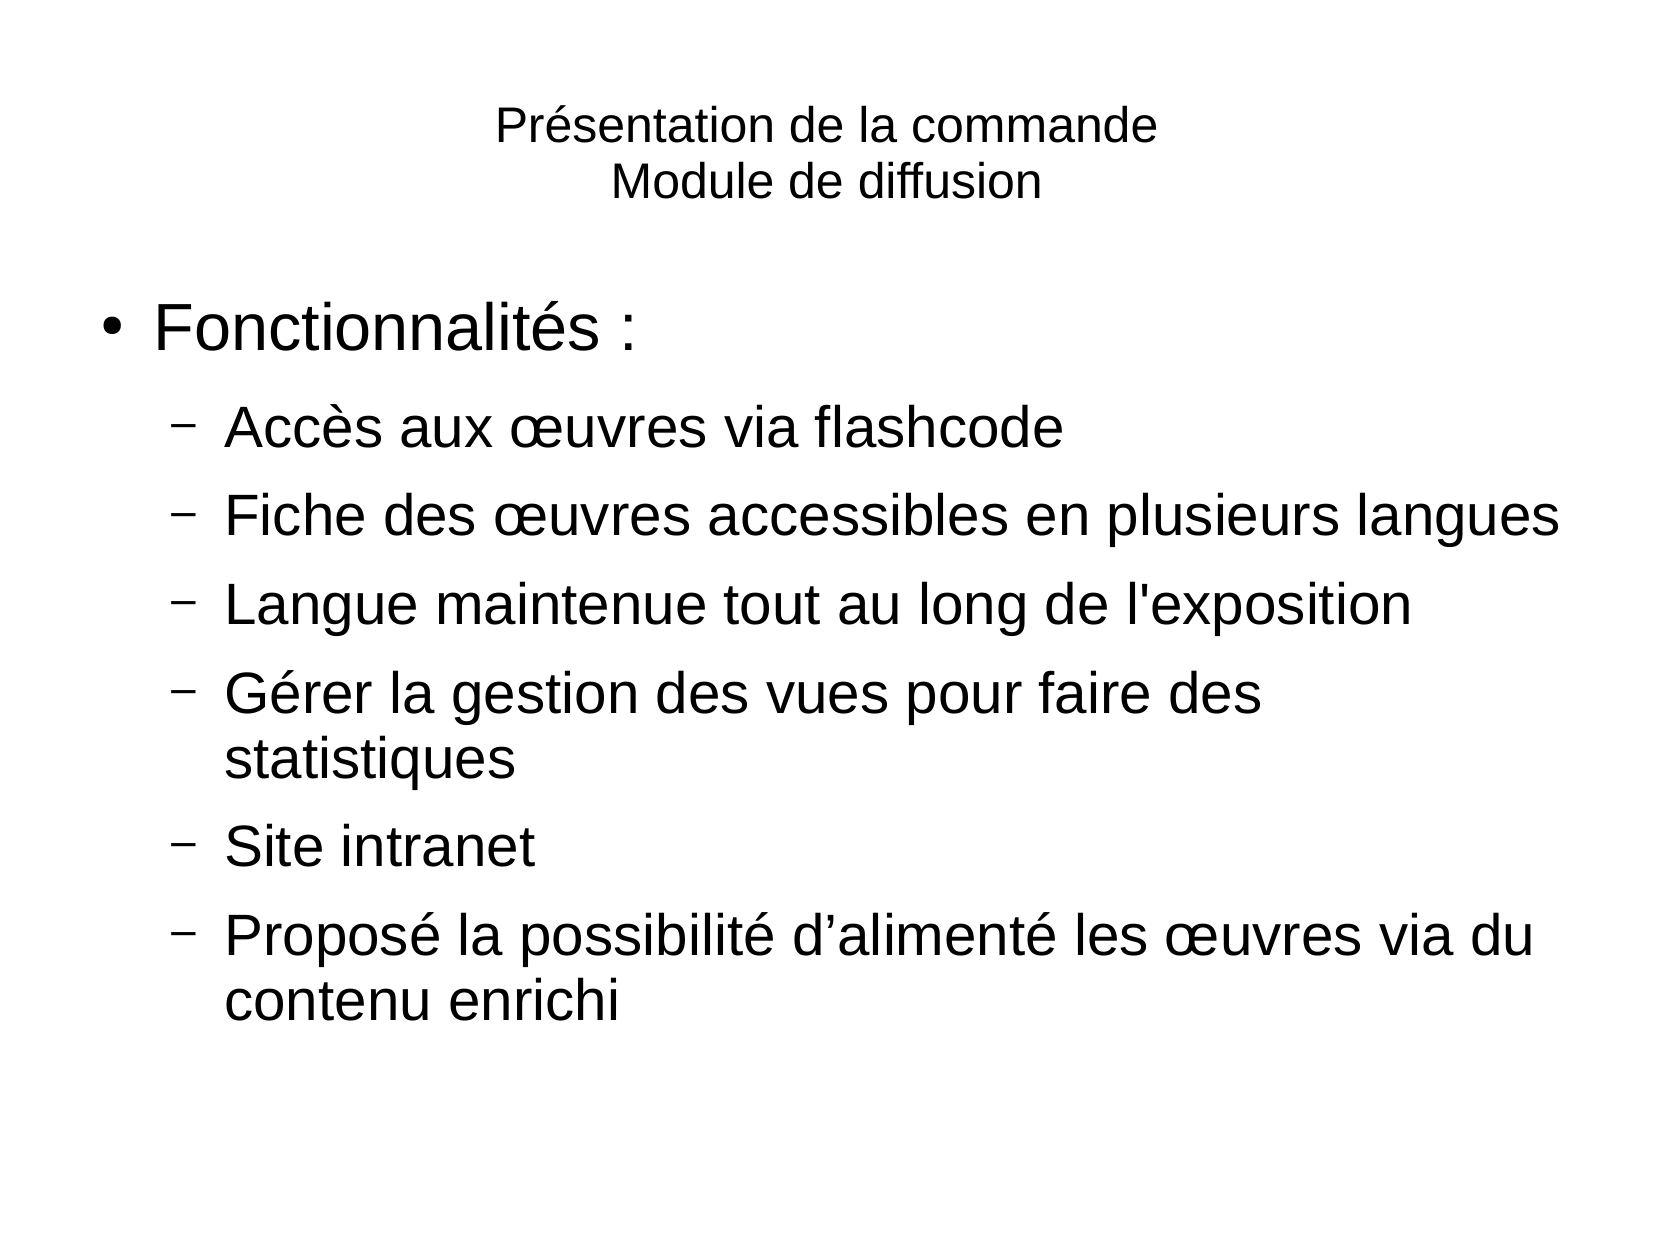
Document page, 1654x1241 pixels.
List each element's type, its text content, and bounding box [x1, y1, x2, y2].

list Fonctionnalités : Accès aux œuvres via flashcode Fiche des œuvres accessibles en plusieurs langues Langue maintenue tout au long de l'exposition Gérer la gestion des vues pour faire des statistiques Site intranet Proposé la possibilité d’alimenté les œuvres via du contenu enrichi [82, 290, 1571, 1109]
title Présentation de la commande Module de diffusion [82, 49, 1571, 257]
